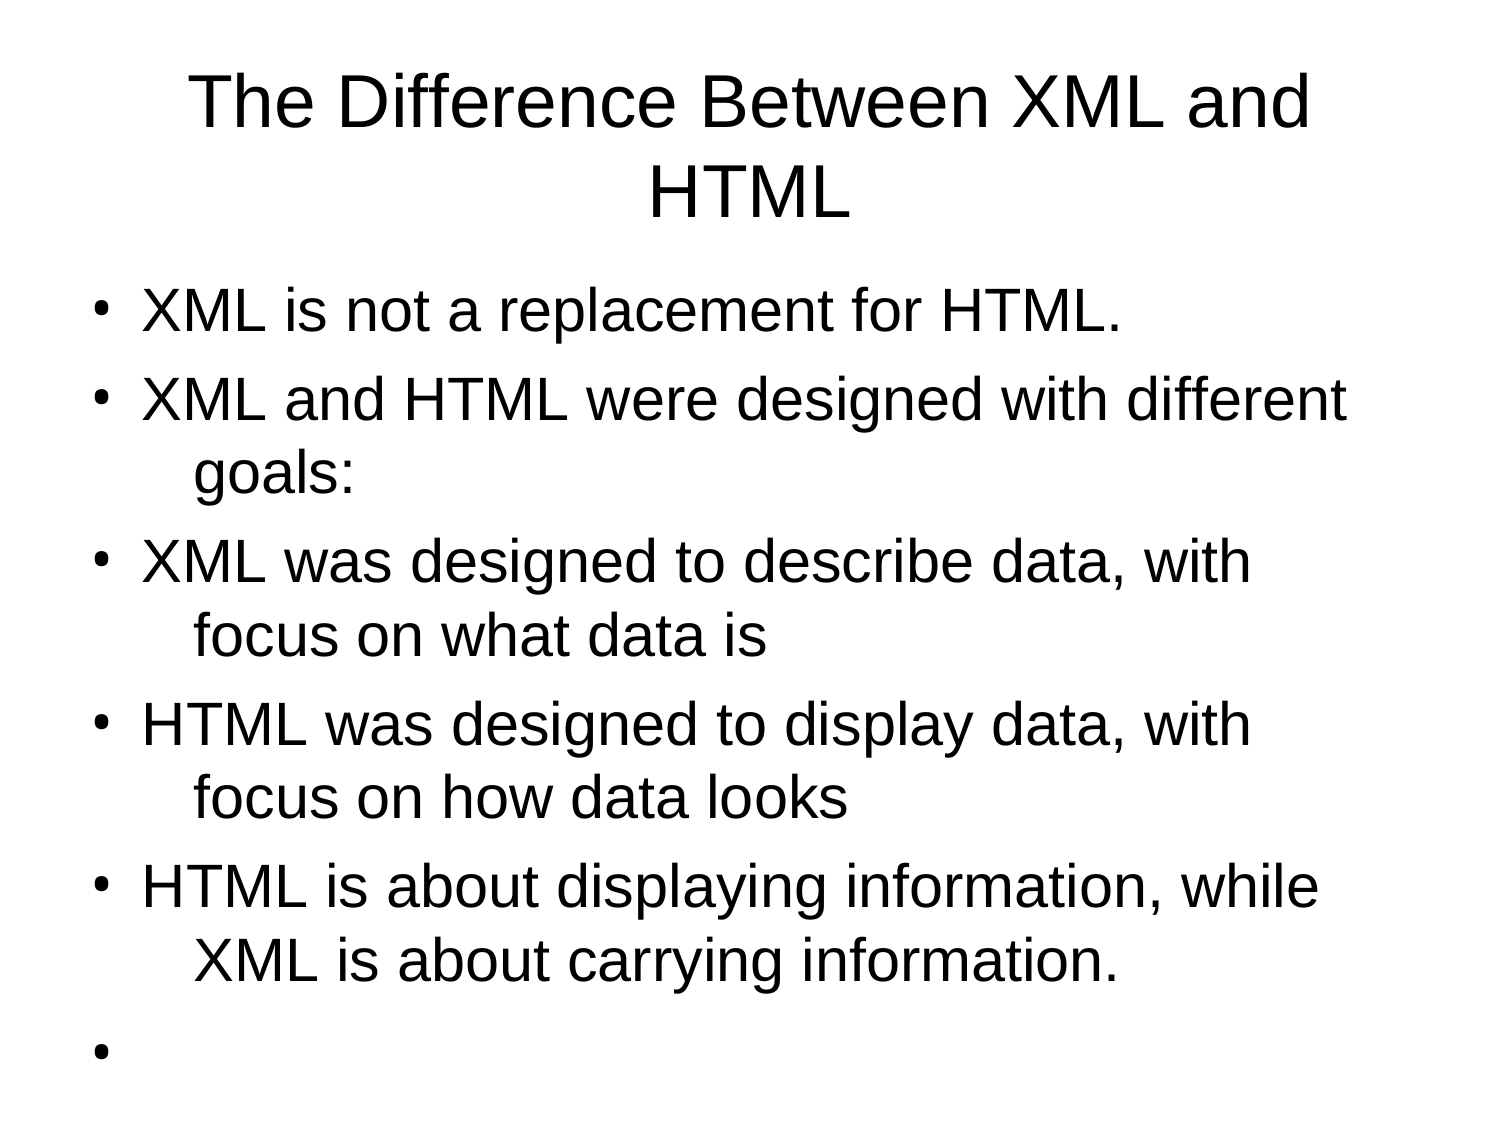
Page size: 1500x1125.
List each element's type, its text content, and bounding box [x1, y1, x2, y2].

list XML is not a replacement for HTML. XML and HTML were designed with different goals: XML was designed to describe data, with focus on what data is HTML was designed to display data, with focus on how data looks HTML is about displaying information, while XML is about carrying information. [75, 262, 1426, 1005]
title The Difference Between XML and HTML [75, 45, 1426, 233]
